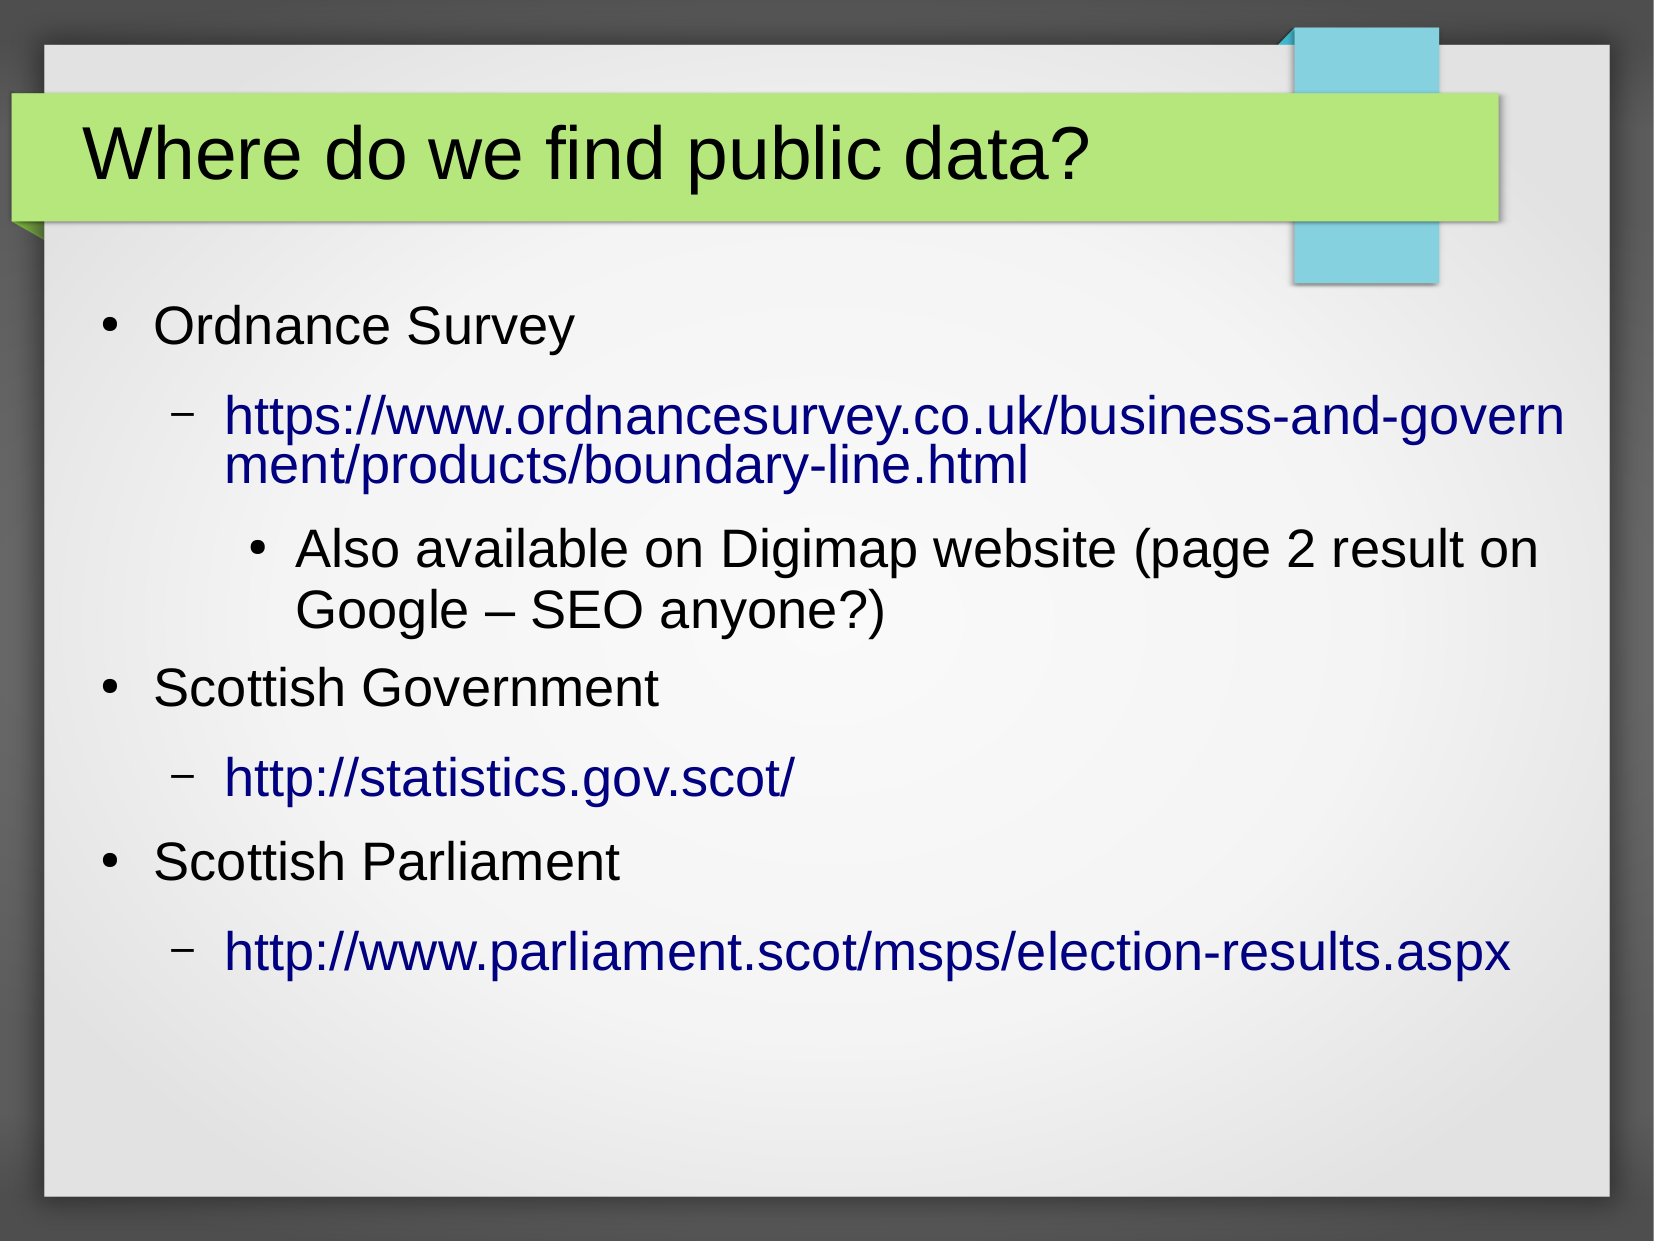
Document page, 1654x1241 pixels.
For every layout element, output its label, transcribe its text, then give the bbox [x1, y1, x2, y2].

title Where do we find public data? [82, 94, 1264, 213]
list Ordnance Survey https://www.ordnancesurvey.co.uk/business-and-government/products/boundary-line.html Also available on Digimap website (page 2 result on Google – SEO anyone?) Scottish Government http://statistics.gov.scot/ Scottish Parliament http://www.parliament.scot/msps/election-results.aspx [82, 295, 1571, 1015]
picture [0, 0, 1654, 1241]
